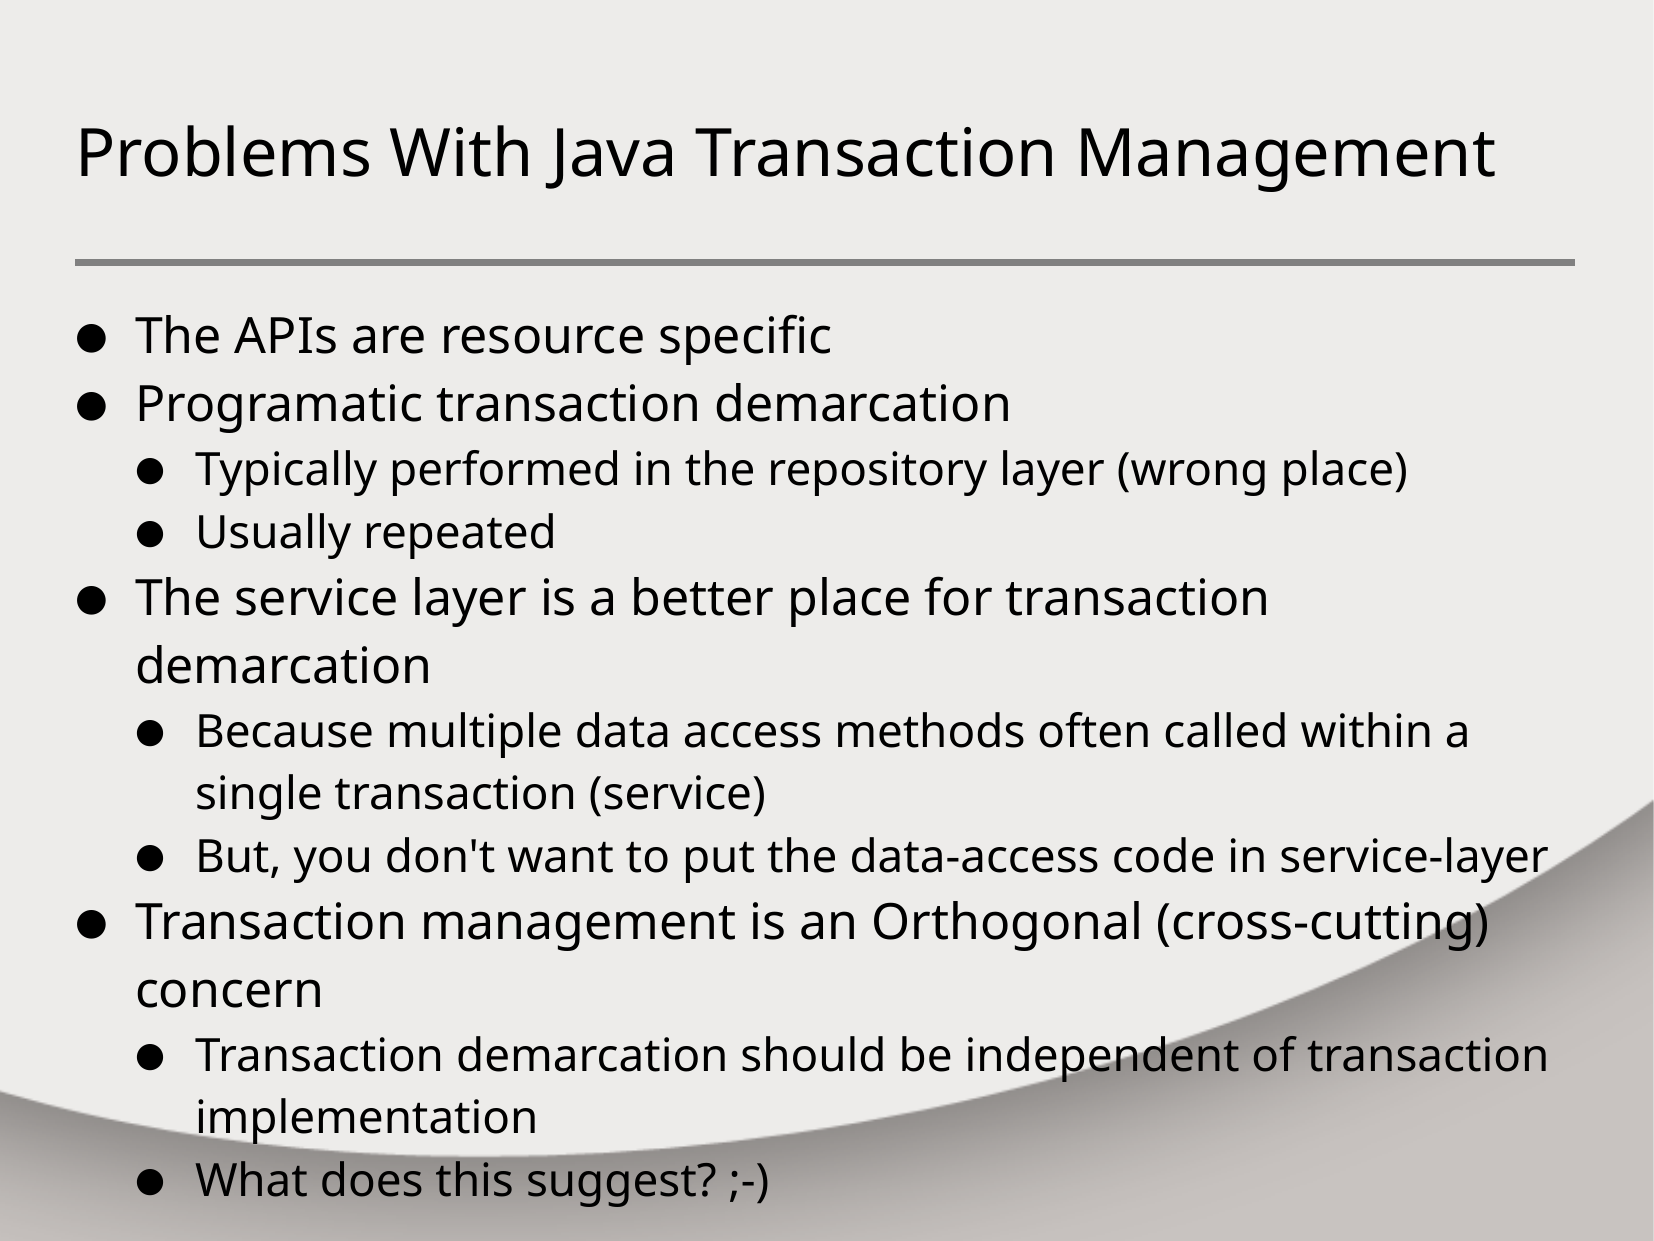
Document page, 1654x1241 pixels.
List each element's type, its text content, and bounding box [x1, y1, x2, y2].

list The APIs are resource specific Programatic transaction demarcation Typically performed in the repository layer (wrong place) Usually repeated The service layer is a better place for transaction demarcation Because multiple data access methods often called within a single transaction (service) But, you don't want to put the data-access code in service-layer Transaction management is an Orthogonal (cross-cutting) concern Transaction demarcation should be independent of transaction implementation What does this suggest? ;-) [75, 300, 1576, 1163]
title Problems With Java Transaction Management [75, 75, 1576, 226]
picture [0, 0, 1654, 1241]
